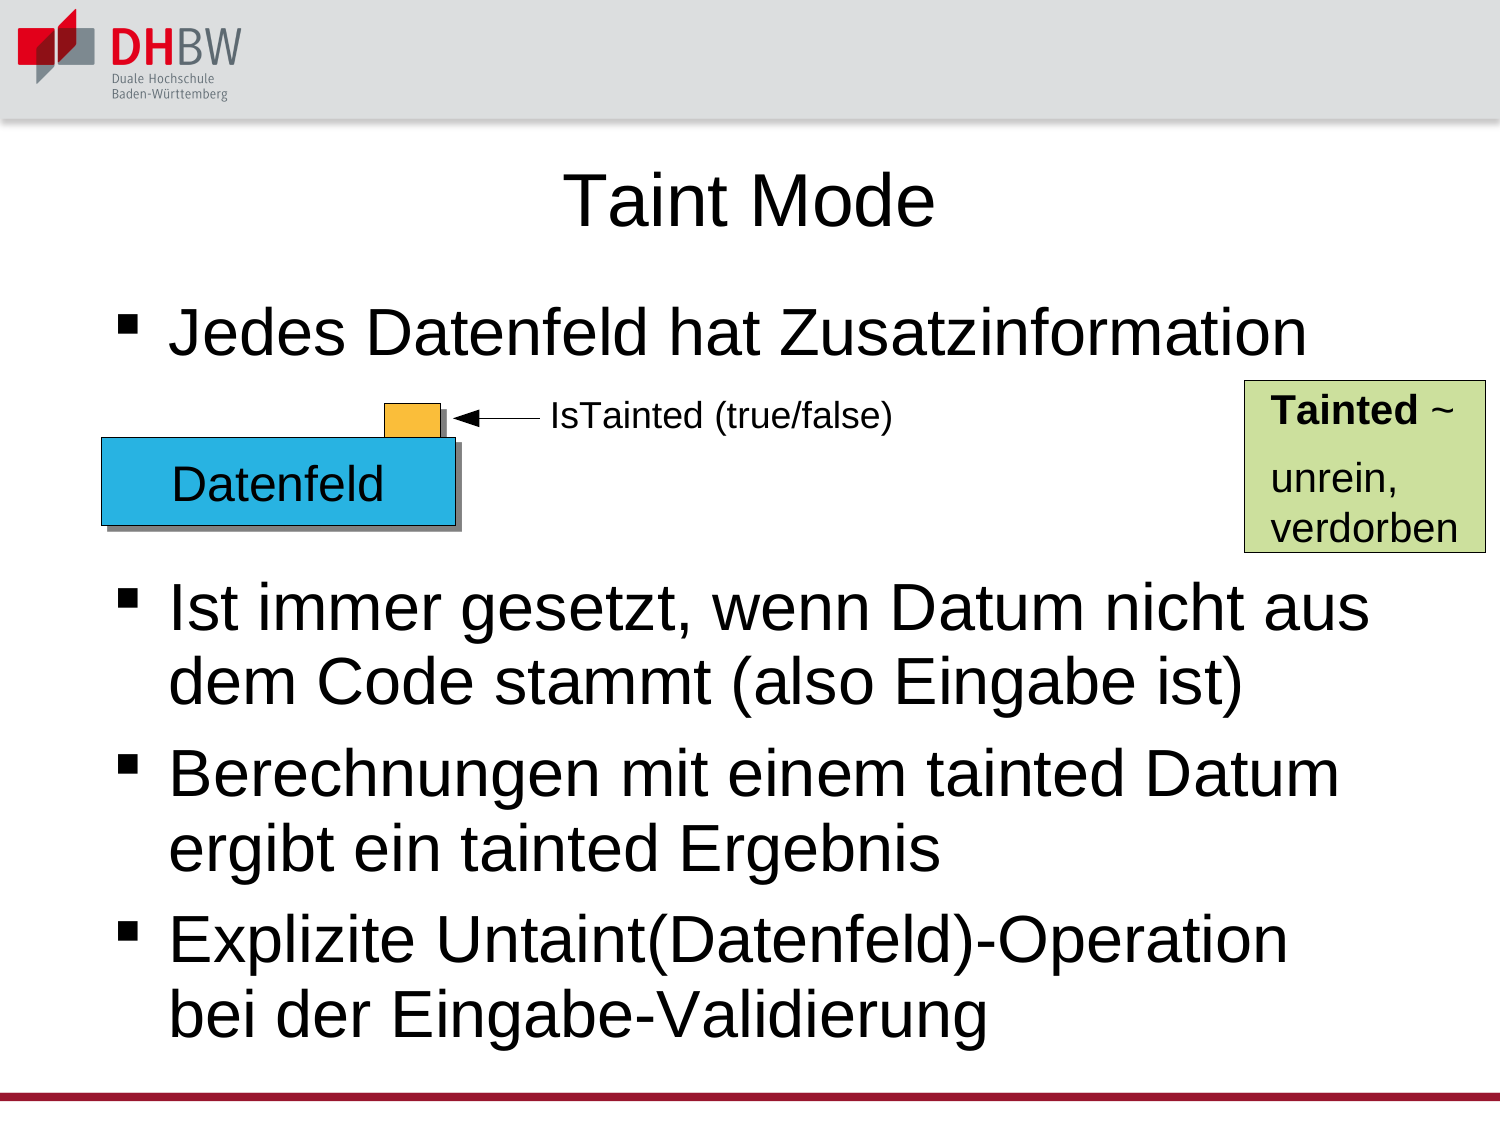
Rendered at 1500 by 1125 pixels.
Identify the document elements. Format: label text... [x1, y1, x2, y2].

text_box IsTainted (true/false) [535, 383, 909, 444]
picture [0, 0, 1500, 134]
picture [0, 266, 1500, 1121]
text_box Datenfeld [101, 437, 456, 526]
list Jedes Datenfeld hat Zusatzinformation Ist immer gesetzt, wenn Datum nicht aus dem Code stammt (also Eingabe ist) Berechnungen mit einem tainted Datum ergibt ein tainted Ergebnis Explizite Untaint(Datenfeld)-Operation bei der Eingabe-Validierung [112, 295, 1388, 1052]
title Taint Mode [0, 134, 1500, 266]
text_box [384, 403, 441, 437]
text_box Tainted ~ unrein, verdorben [1244, 380, 1486, 553]
